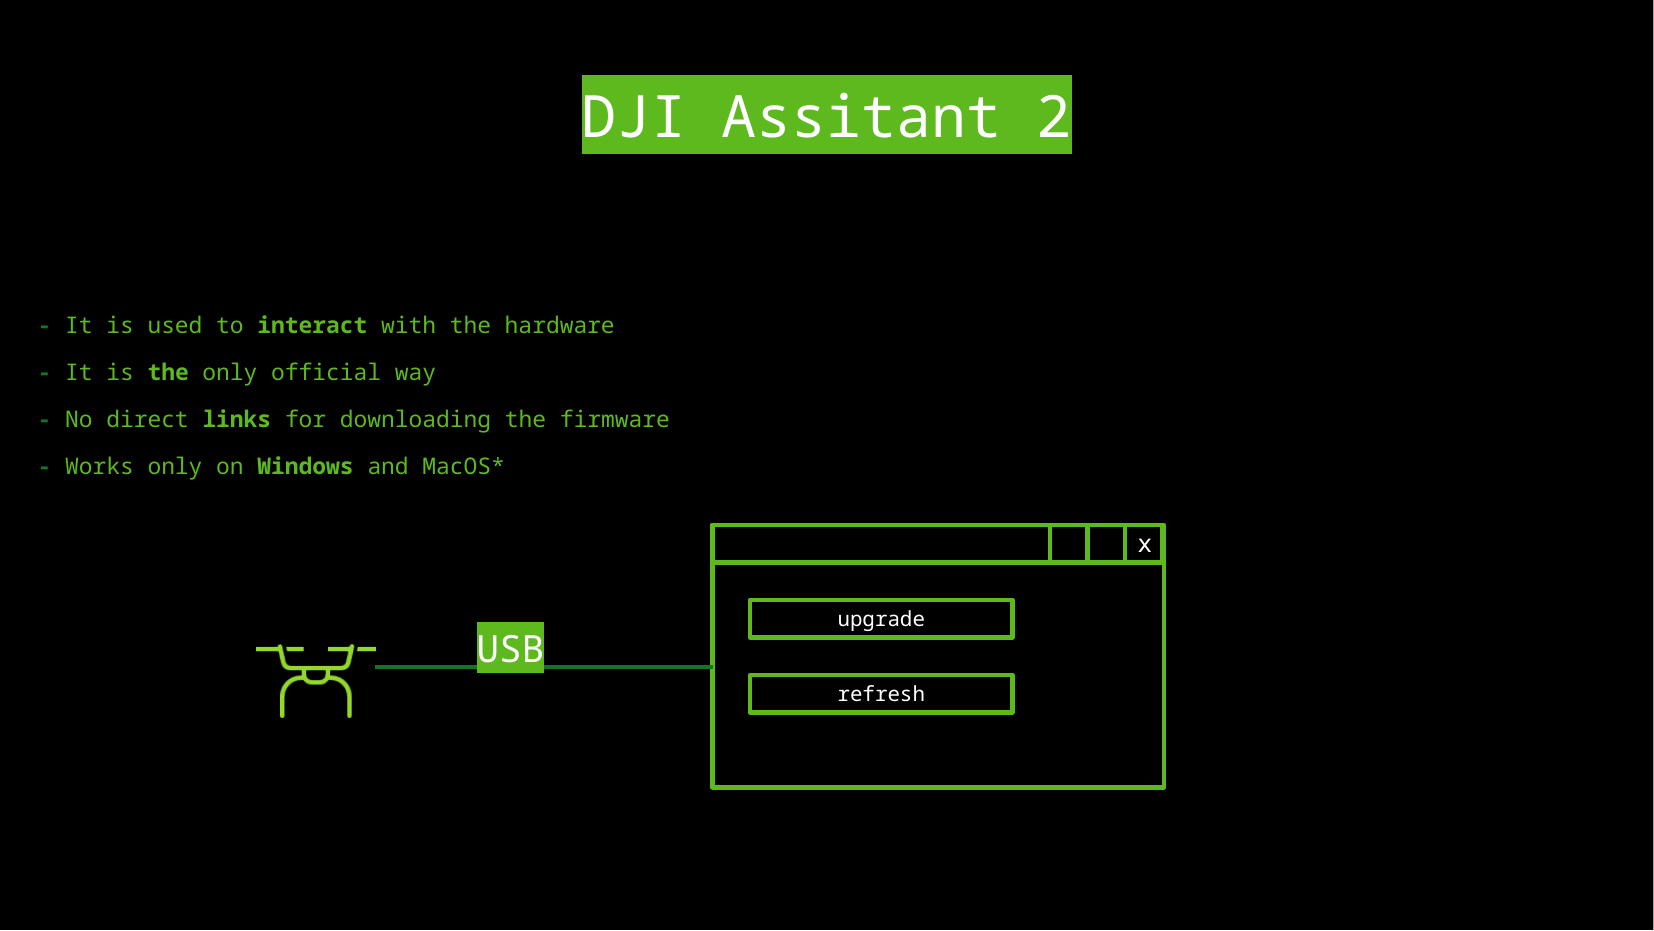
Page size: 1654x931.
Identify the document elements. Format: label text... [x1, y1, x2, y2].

text_box refresh [749, 674, 1013, 713]
text_box - It is used to interact with the hardware - It is the only official way - No direct links for downloading the firmware - Works only on Windows and MacOS* [37, 262, 1613, 826]
title DJI Assitant 2 [82, 37, 1571, 193]
text_box upgrade [749, 599, 1013, 638]
text_box USB [461, 614, 612, 668]
picture [256, 623, 376, 743]
text_box x [1117, 522, 1173, 563]
